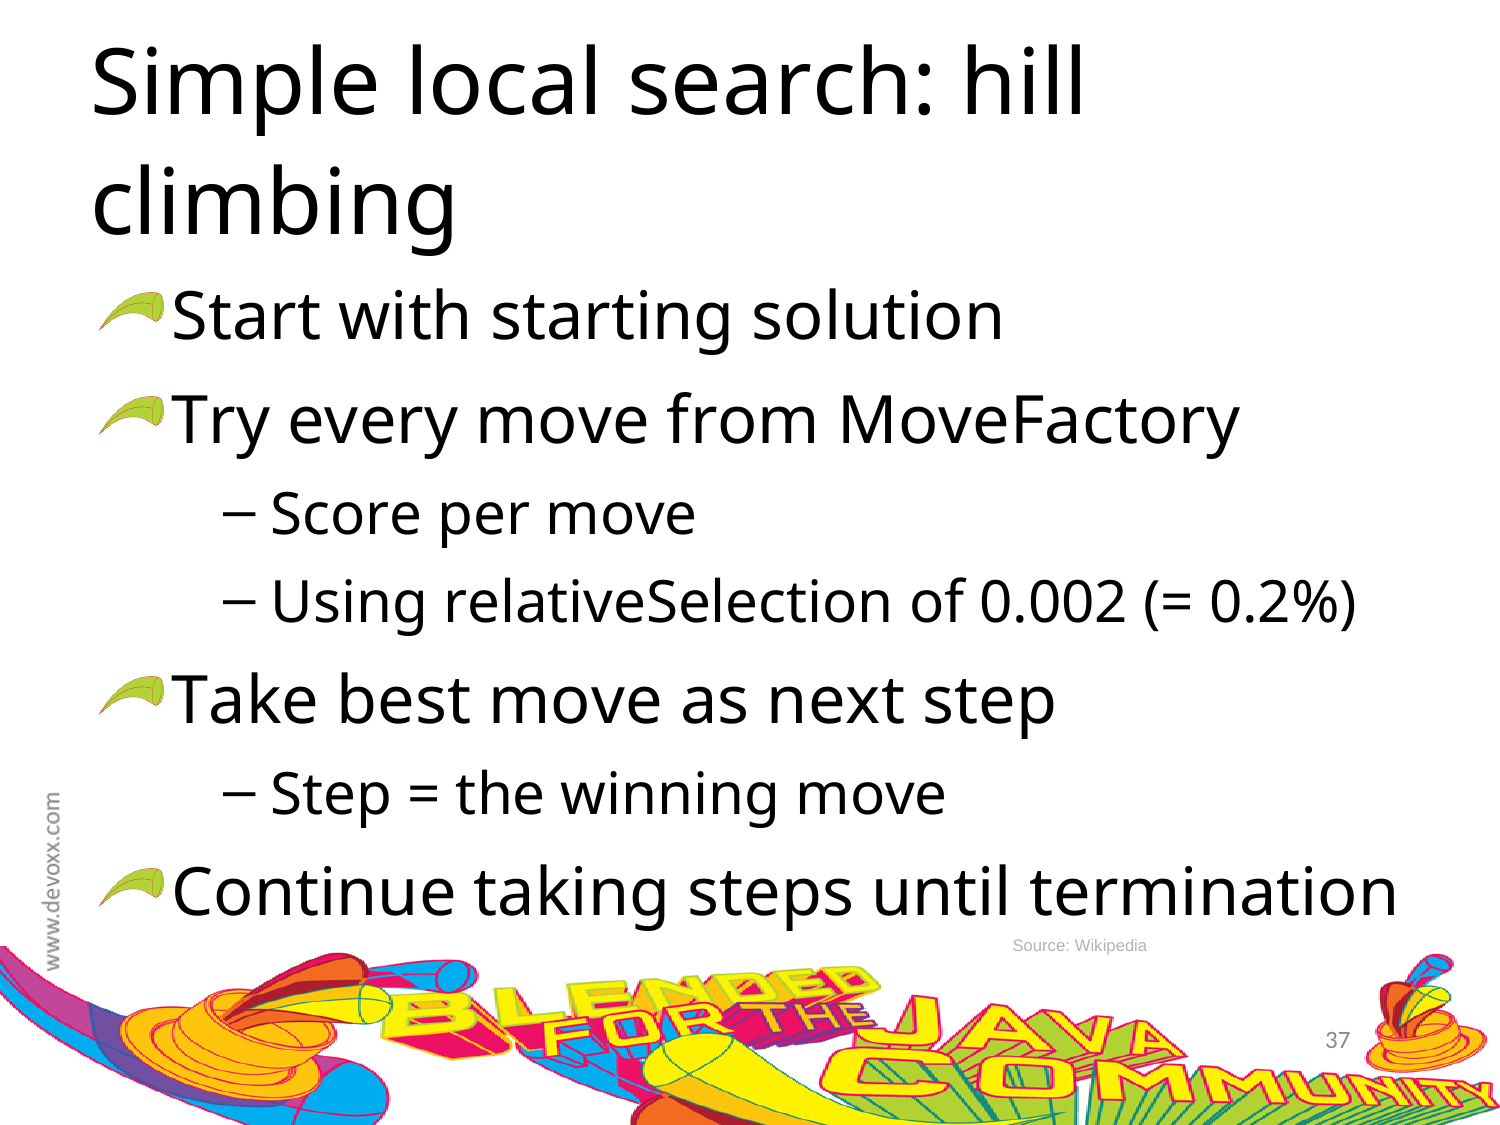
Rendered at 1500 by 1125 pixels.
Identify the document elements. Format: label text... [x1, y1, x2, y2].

list Start with starting solution Try every move from MoveFactory Score per move Using relativeSelection of 0.002 (= 0.2%) Take best move as next step Step = the winning move Continue taking steps until termination [75, 262, 1463, 920]
title Simple local search: hill climbing [75, 45, 1426, 233]
picture [0, 757, 1500, 1125]
text_box Source: Wikipedia [1012, 937, 1148, 957]
